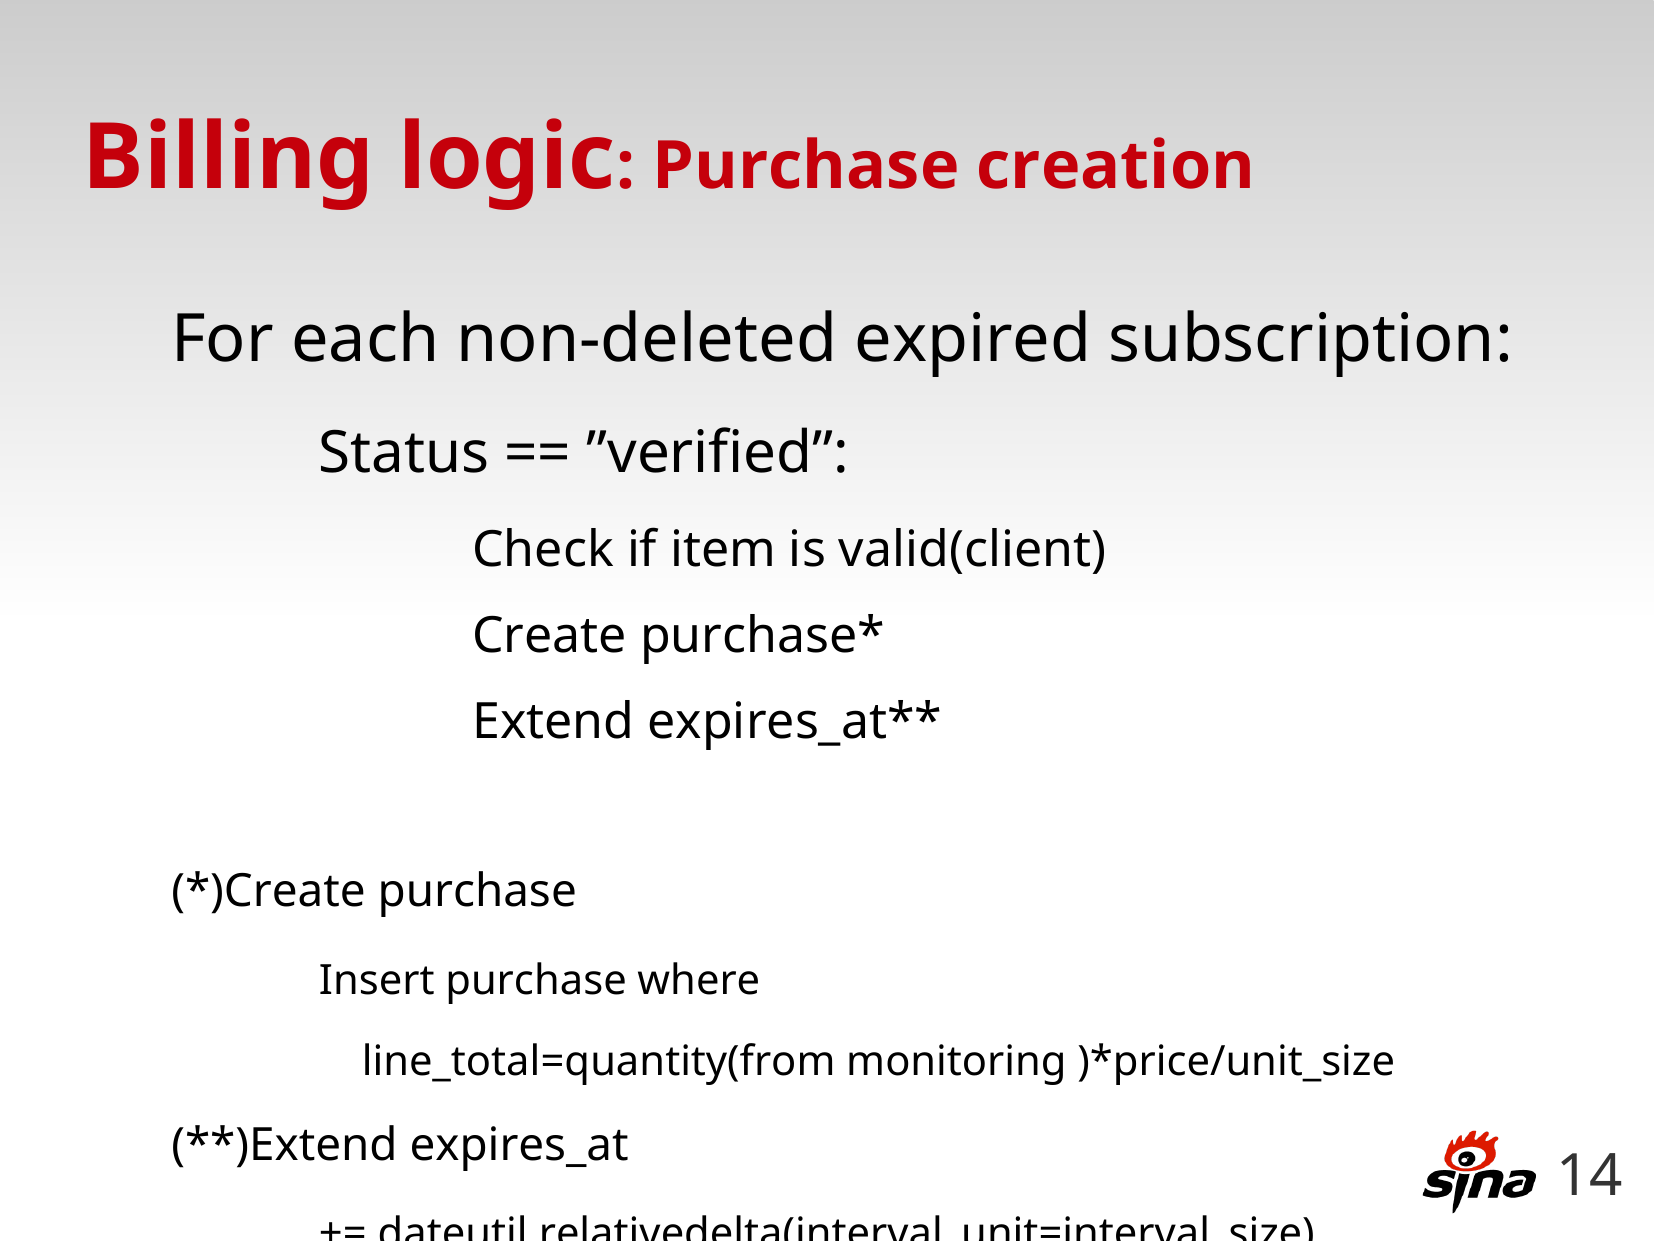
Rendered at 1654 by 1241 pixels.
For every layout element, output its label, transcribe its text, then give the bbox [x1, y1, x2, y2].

title Billing logic: Purchase creation [82, 49, 1571, 257]
picture [1394, 1132, 1564, 1241]
list For each non-deleted expired subscription: Status == ”verified”: Check if item is valid(client) Create purchase* Extend expires_at** (*)Create purchase Insert purchase where line_total=quantity(from monitoring )*price/unit_size (**)Extend expires_at += dateutil.relativedelta(interval_unit=interval_size) [82, 290, 1571, 1132]
